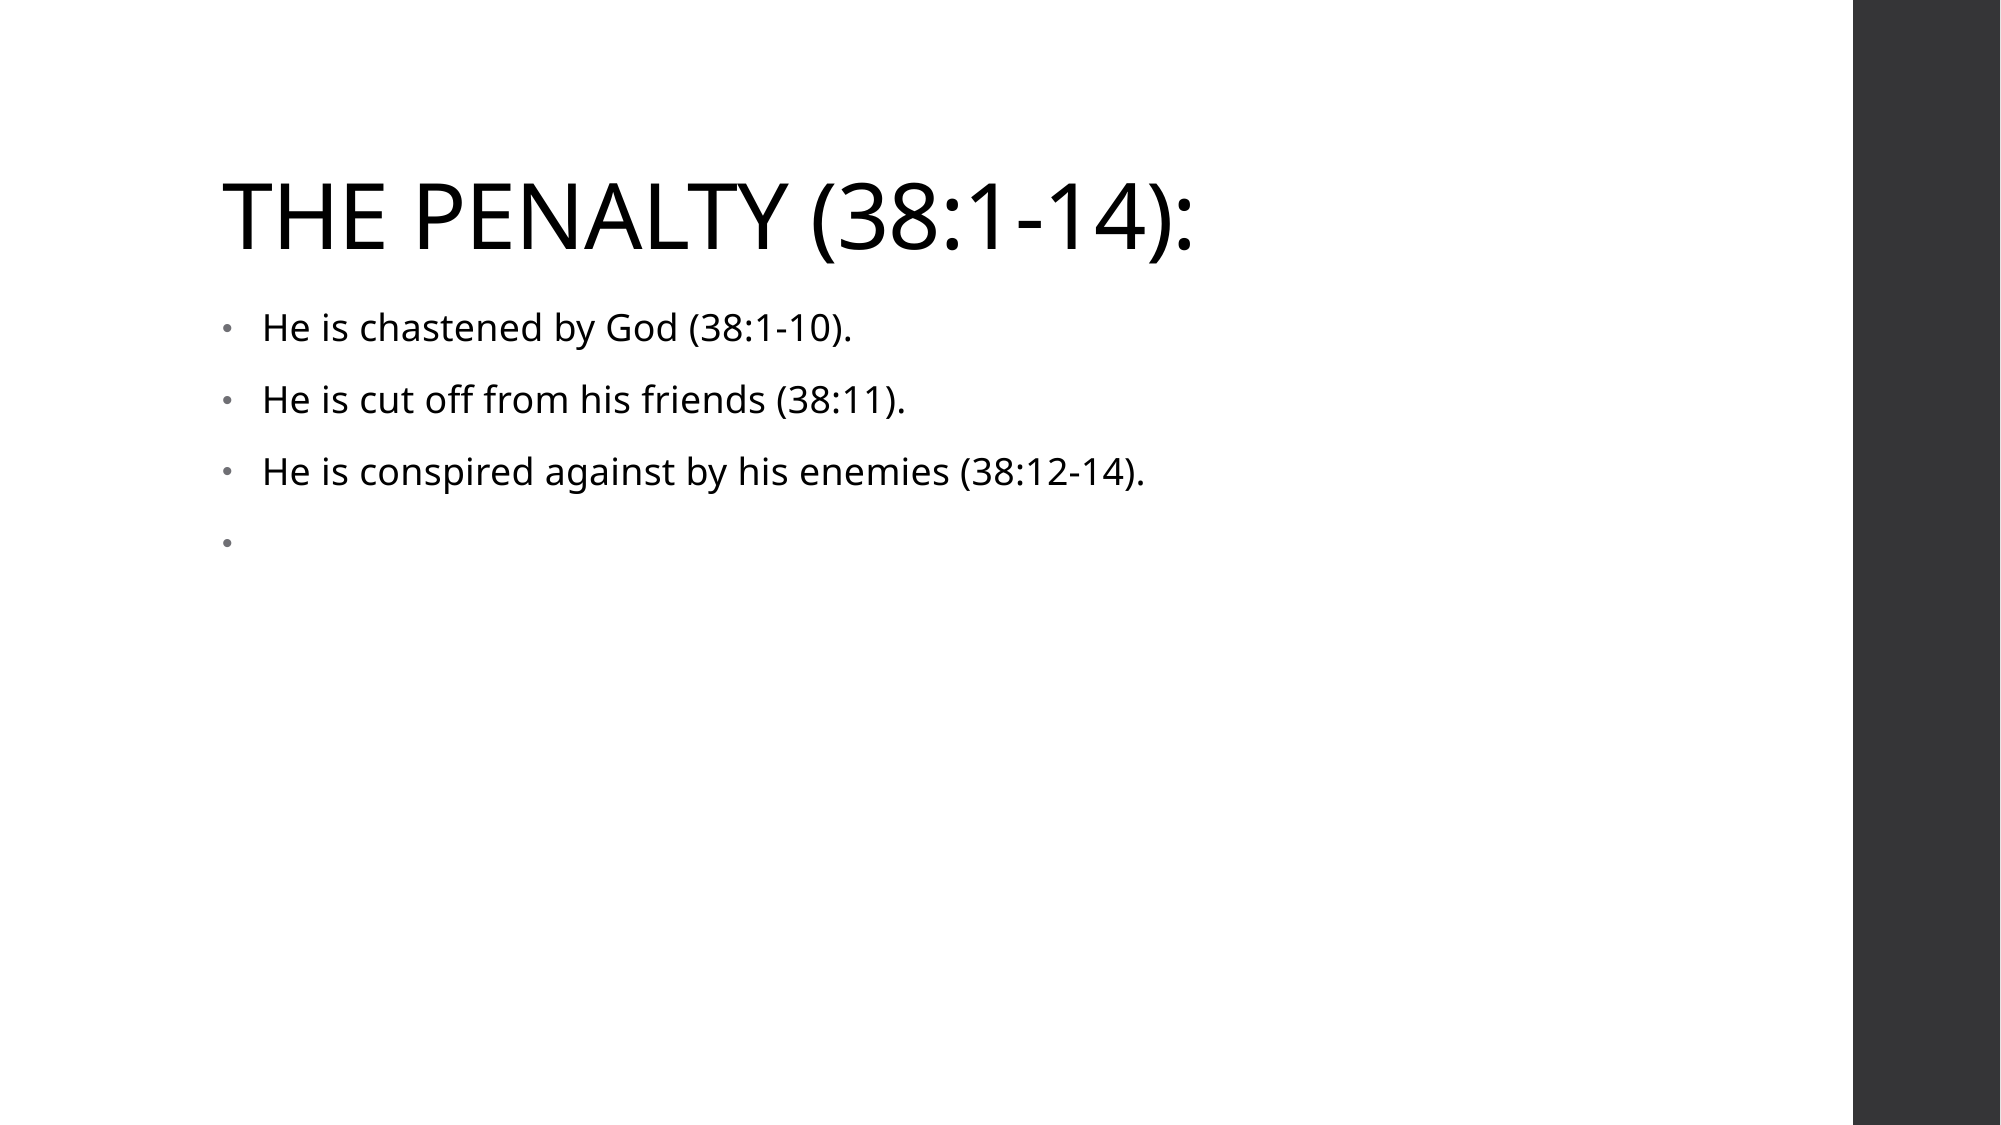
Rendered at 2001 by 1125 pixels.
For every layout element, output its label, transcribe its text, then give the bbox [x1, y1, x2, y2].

list He is chastened by God (38:1-10). He is cut off from his friends (38:11). He is conspired against by his enemies (38:12-14). [206, 299, 1617, 1014]
title THE PENALTY (38:1-14): [206, 60, 1797, 278]
